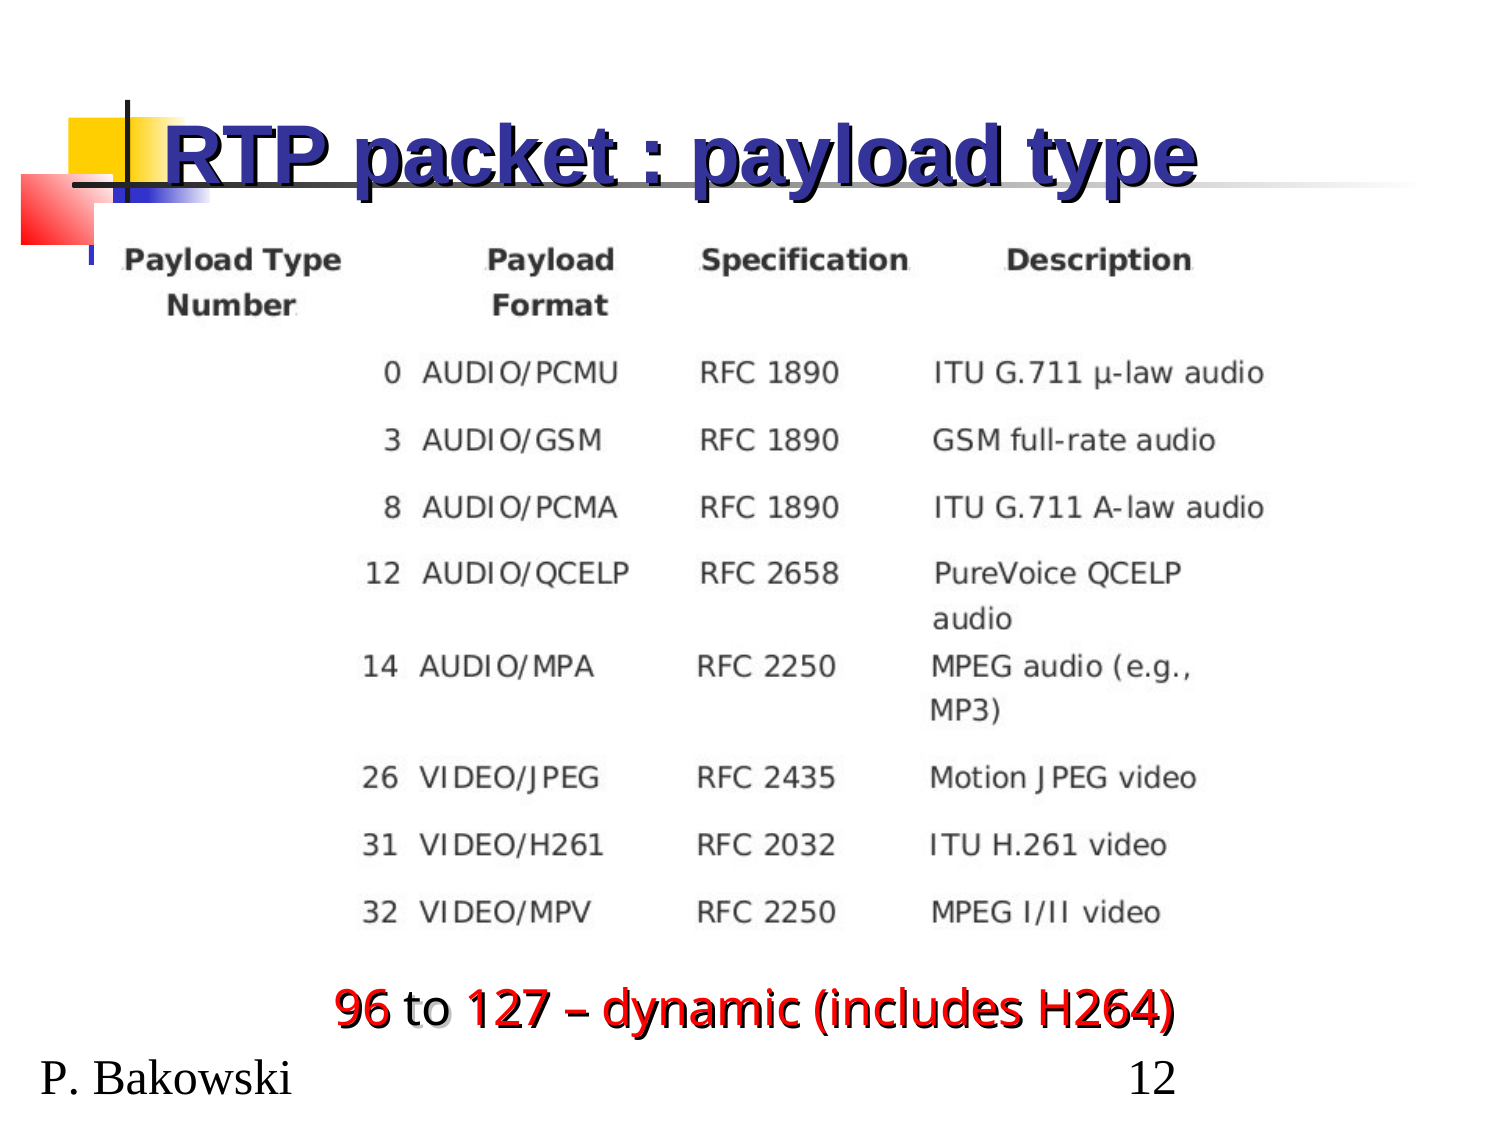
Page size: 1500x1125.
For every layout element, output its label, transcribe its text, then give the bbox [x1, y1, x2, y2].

picture [94, 203, 1300, 951]
title RTP packet : payload type [147, 92, 1252, 203]
text_box 96 to 127 – dynamic (includes H264) [318, 968, 1453, 1044]
